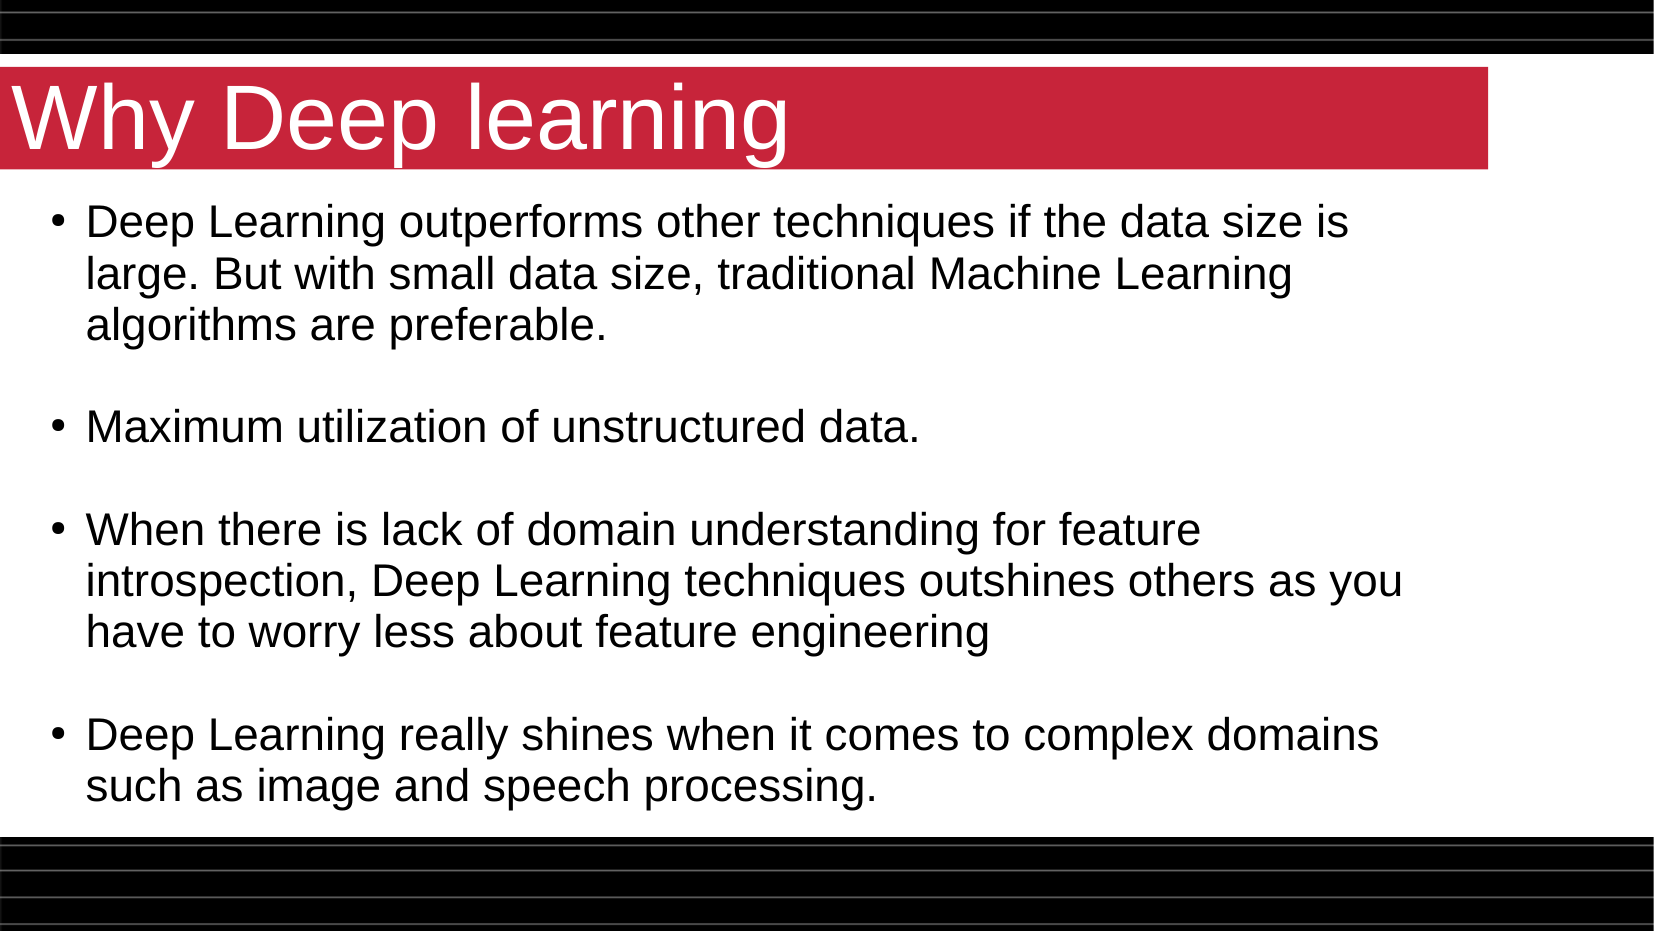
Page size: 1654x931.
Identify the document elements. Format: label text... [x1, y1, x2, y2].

picture [0, 837, 1654, 931]
text_box Deep Learning outperforms other techniques if the data size is large. But with small data size, traditional Machine Learning algorithms are preferable. Maximum utilization of unstructured data. When there is lack of domain understanding for feature introspection, Deep Learning techniques outshines others as you have to worry less about feature engineering Deep Learning really shines when it comes to complex domains such as image and speech processing. [35, 188, 1489, 843]
picture [0, 0, 1654, 54]
title Why Deep learning [0, 66, 1489, 170]
